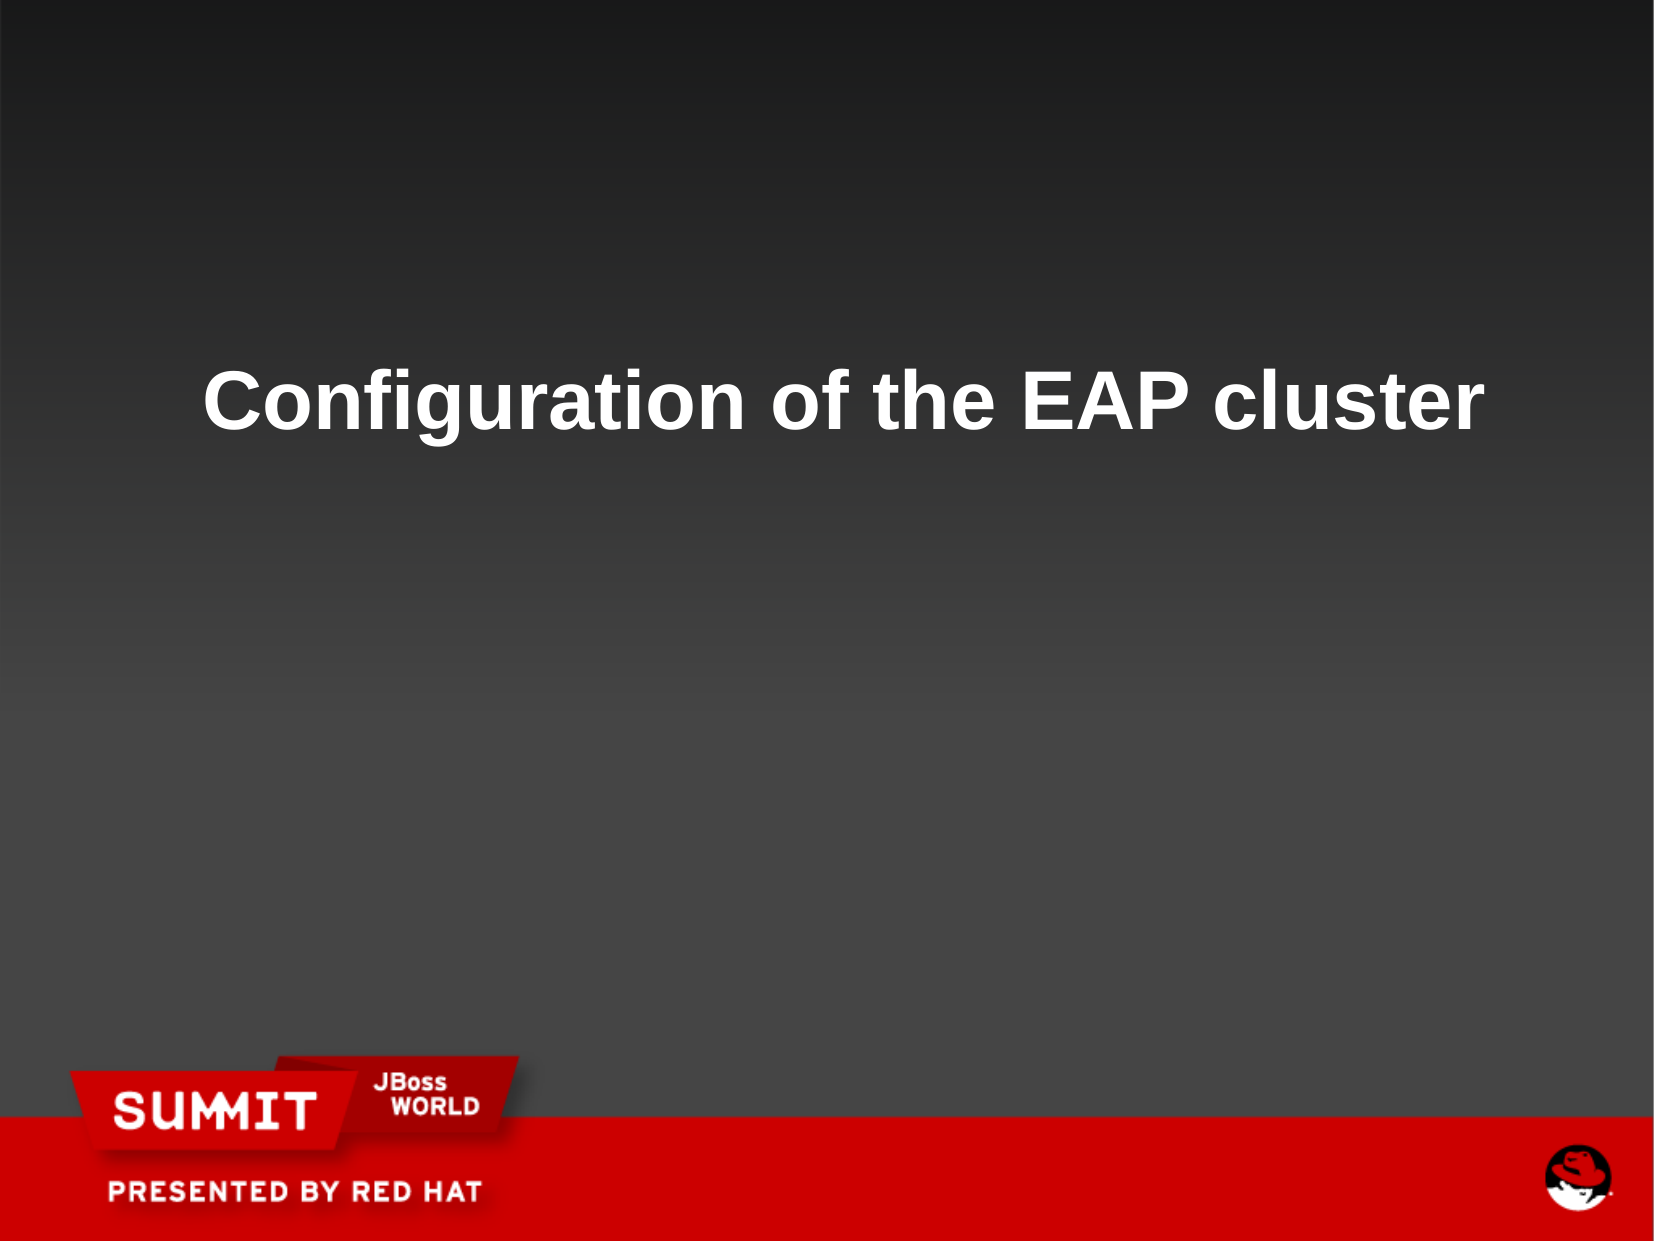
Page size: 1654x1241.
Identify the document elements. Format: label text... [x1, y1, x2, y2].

picture [0, 0, 1654, 1241]
text_box Configuration of the EAP cluster [187, 300, 1538, 565]
